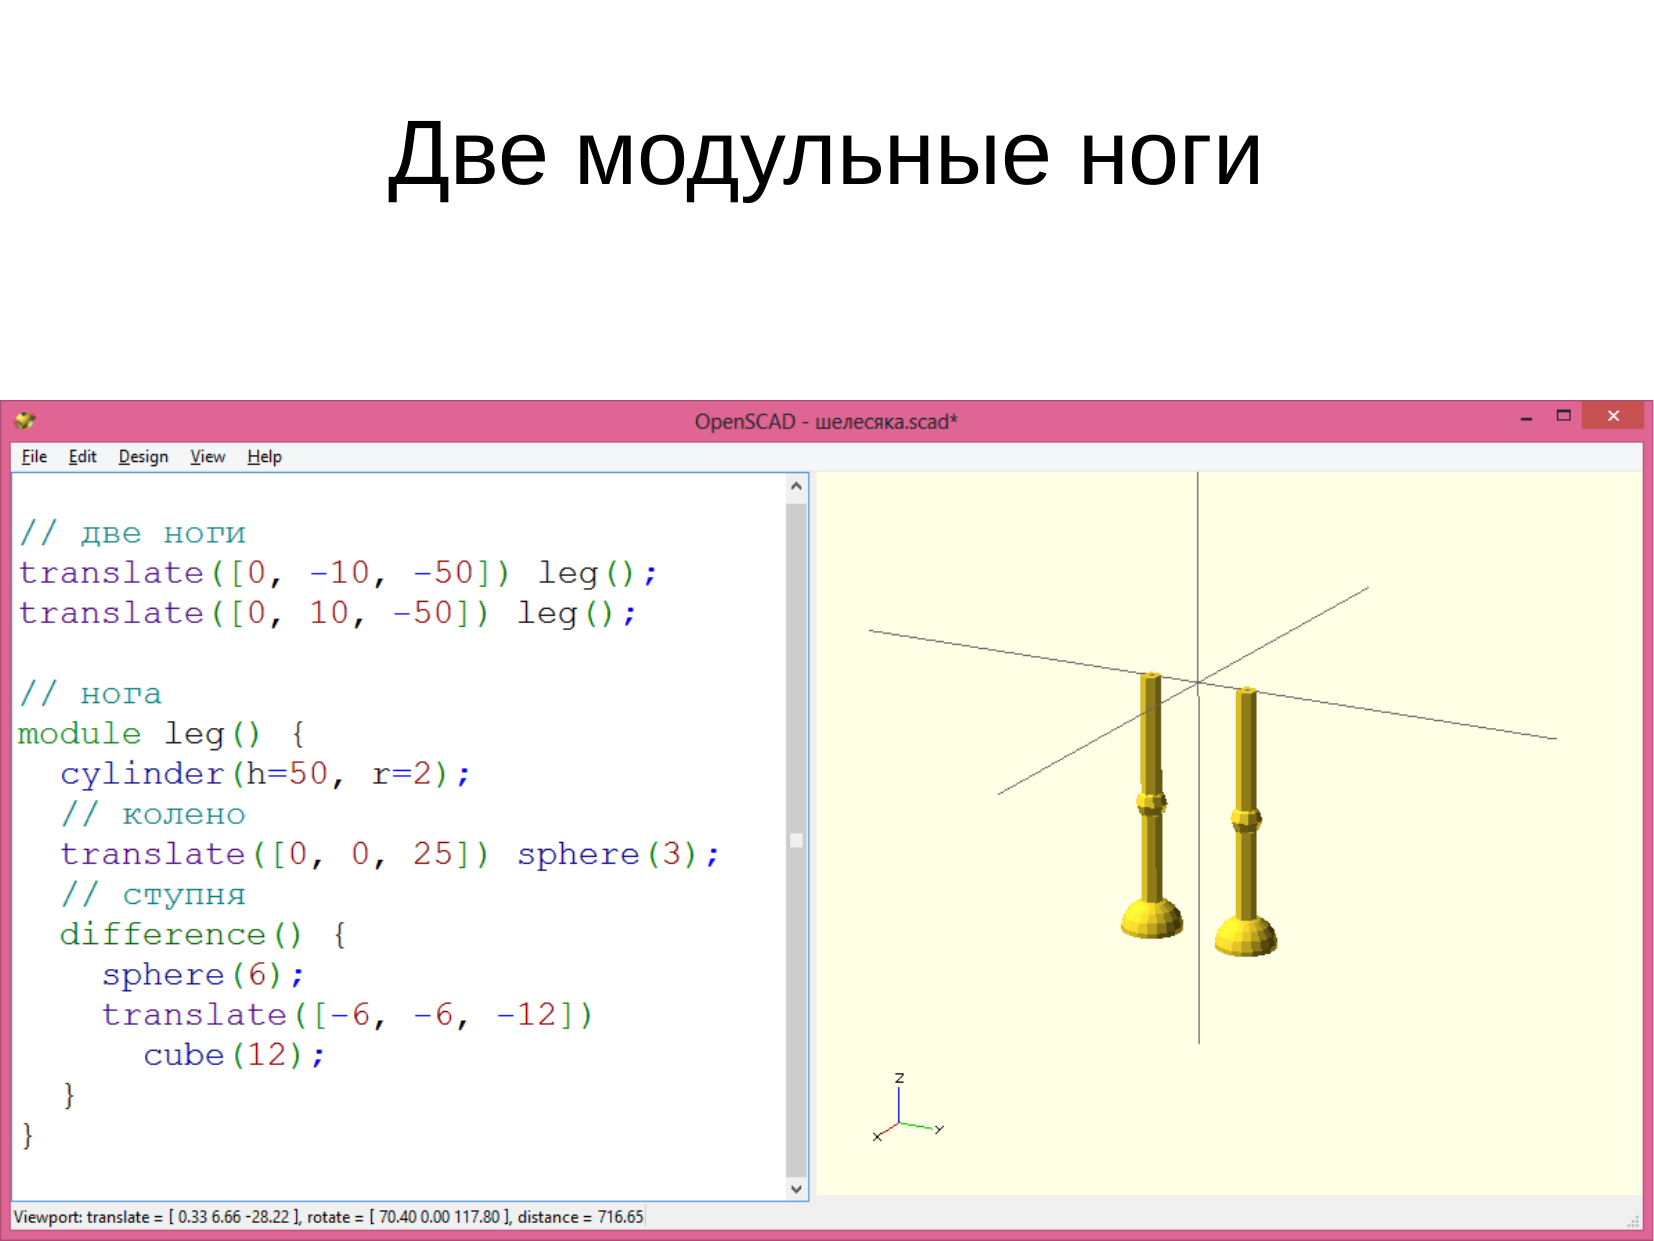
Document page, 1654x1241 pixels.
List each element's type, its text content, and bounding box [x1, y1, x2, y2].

title Две модульные ноги [82, 49, 1571, 257]
picture [0, 400, 1654, 1241]
